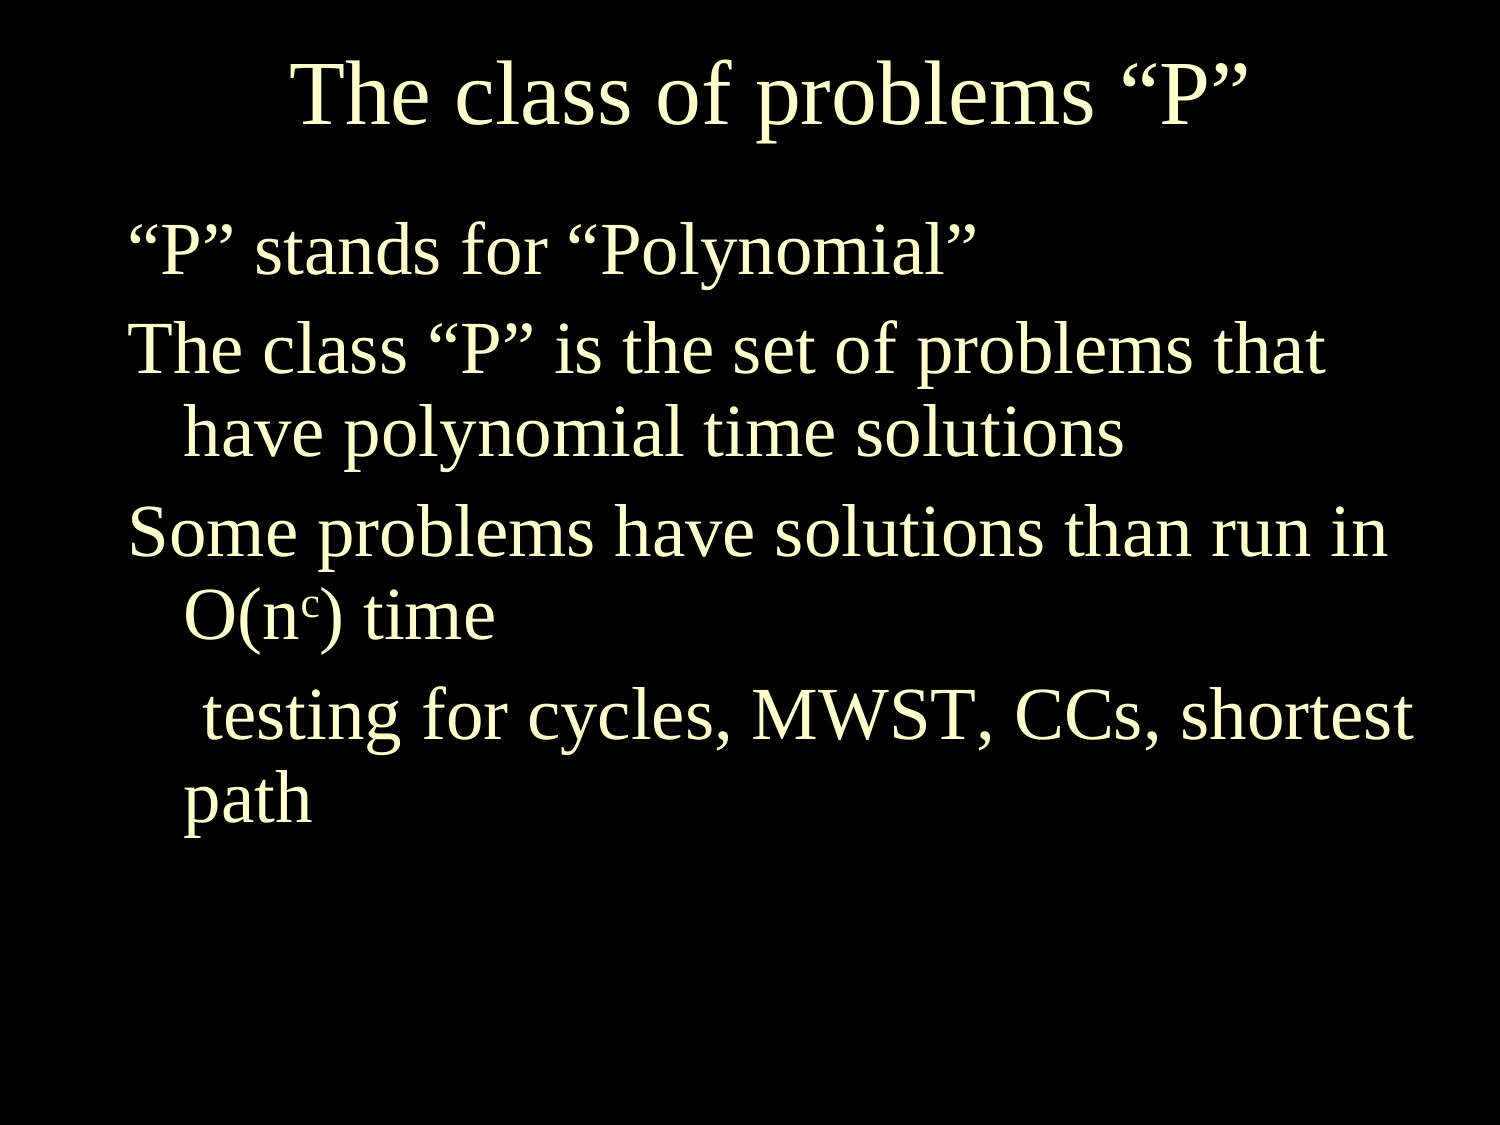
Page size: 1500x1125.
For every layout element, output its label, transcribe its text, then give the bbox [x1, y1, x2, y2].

list “P” stands for “Polynomial” The class “P” is the set of problems that have polynomial time solutions Some problems have solutions than run in O(nc) time testing for cycles, MWST, CCs, shortest path [112, 200, 1482, 1051]
title The class of problems “P” [42, 24, 1500, 163]
